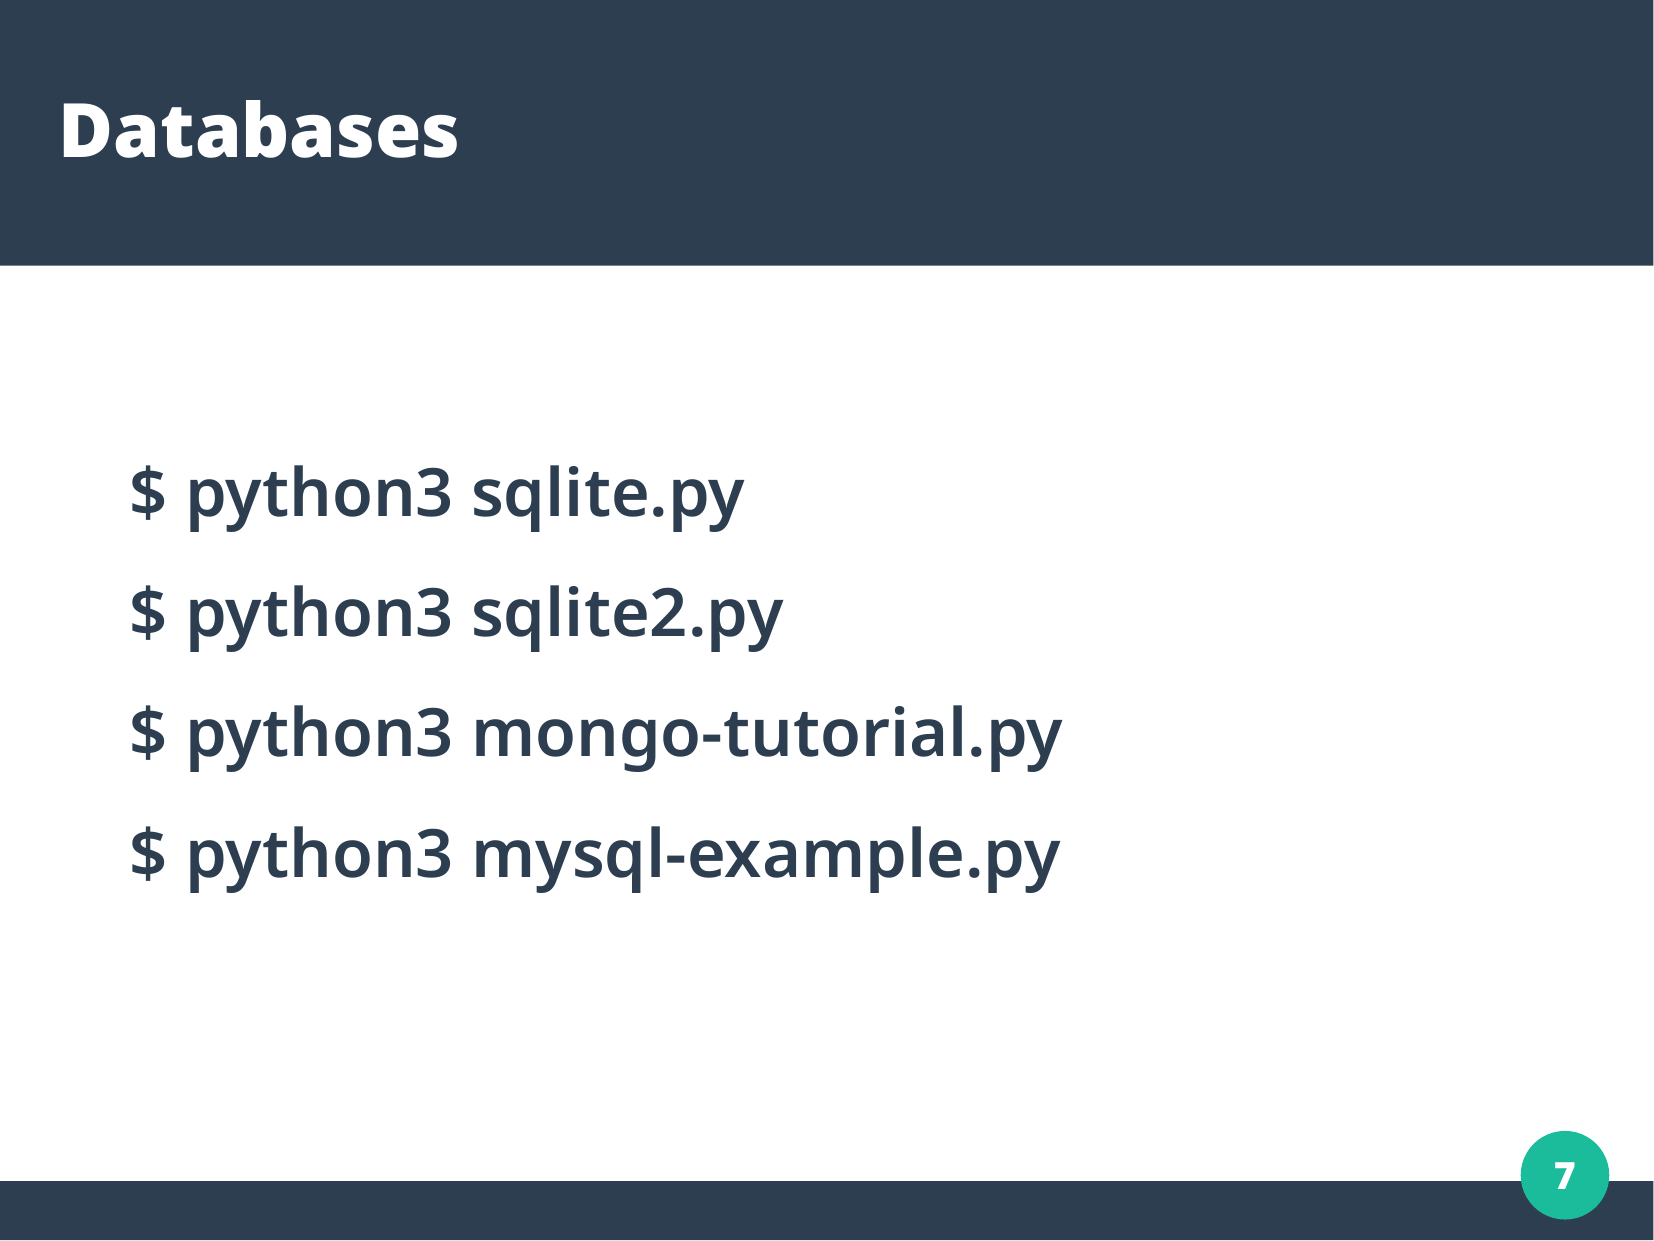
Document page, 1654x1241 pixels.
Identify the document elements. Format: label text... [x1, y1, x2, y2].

title Databases [59, 49, 1595, 207]
list $ python3 sqlite.py $ python3 sqlite2.py $ python3 mongo-tutorial.py $ python3 mysql-example.py [59, 324, 1595, 1152]
